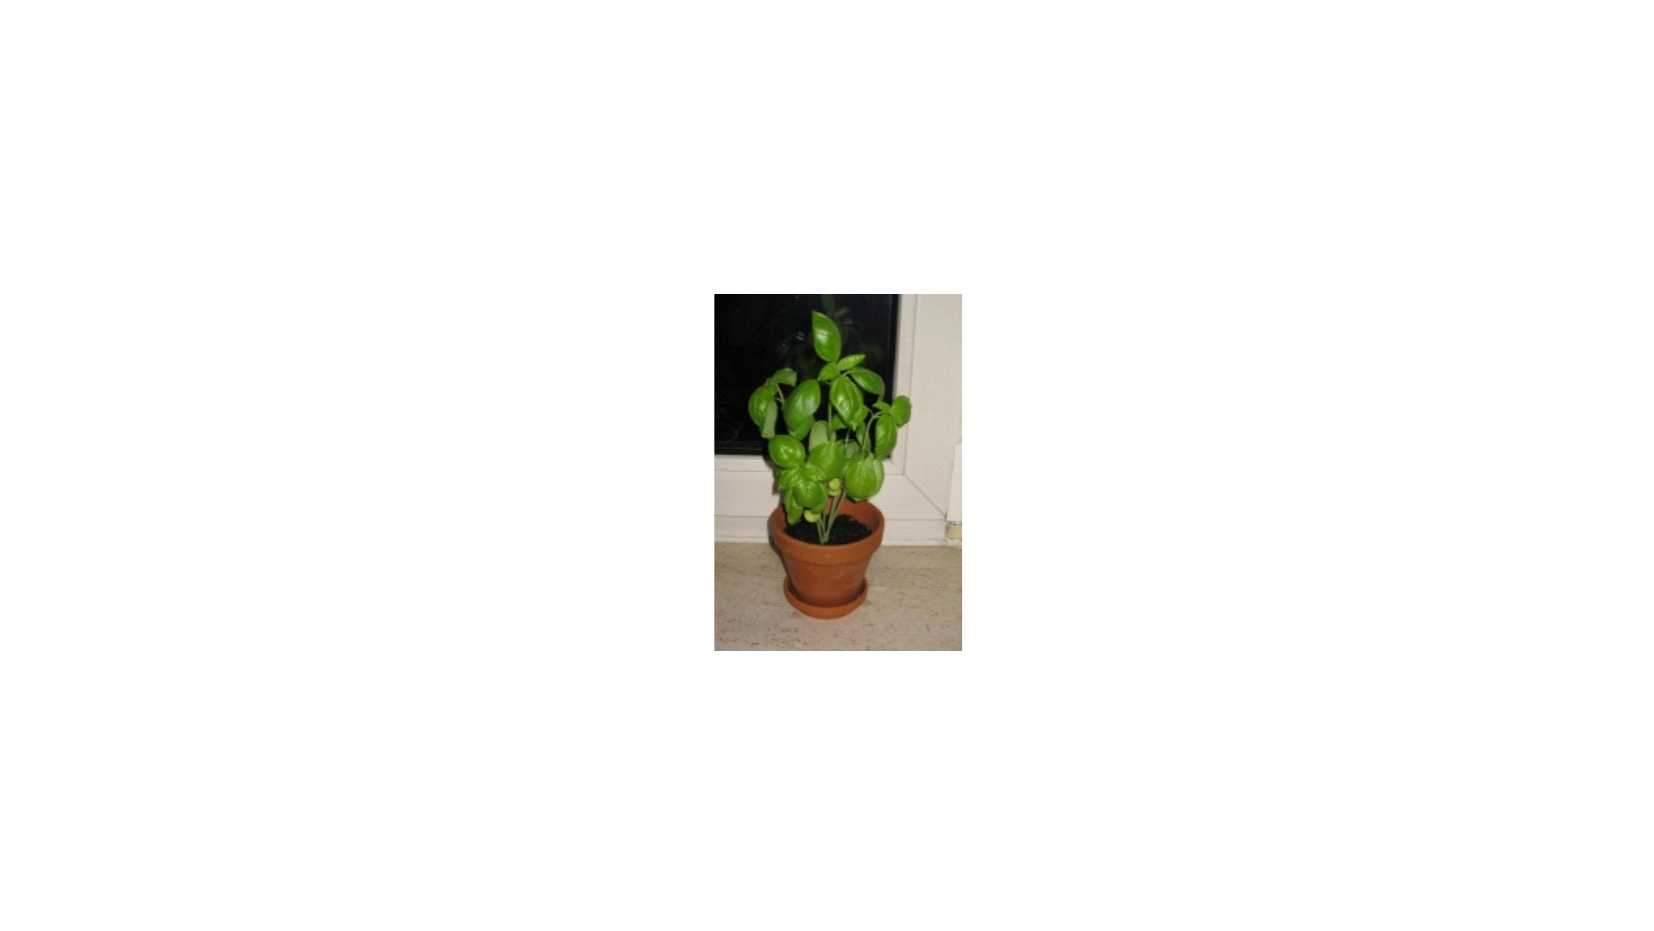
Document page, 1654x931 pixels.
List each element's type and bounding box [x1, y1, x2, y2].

picture [714, 294, 963, 652]
